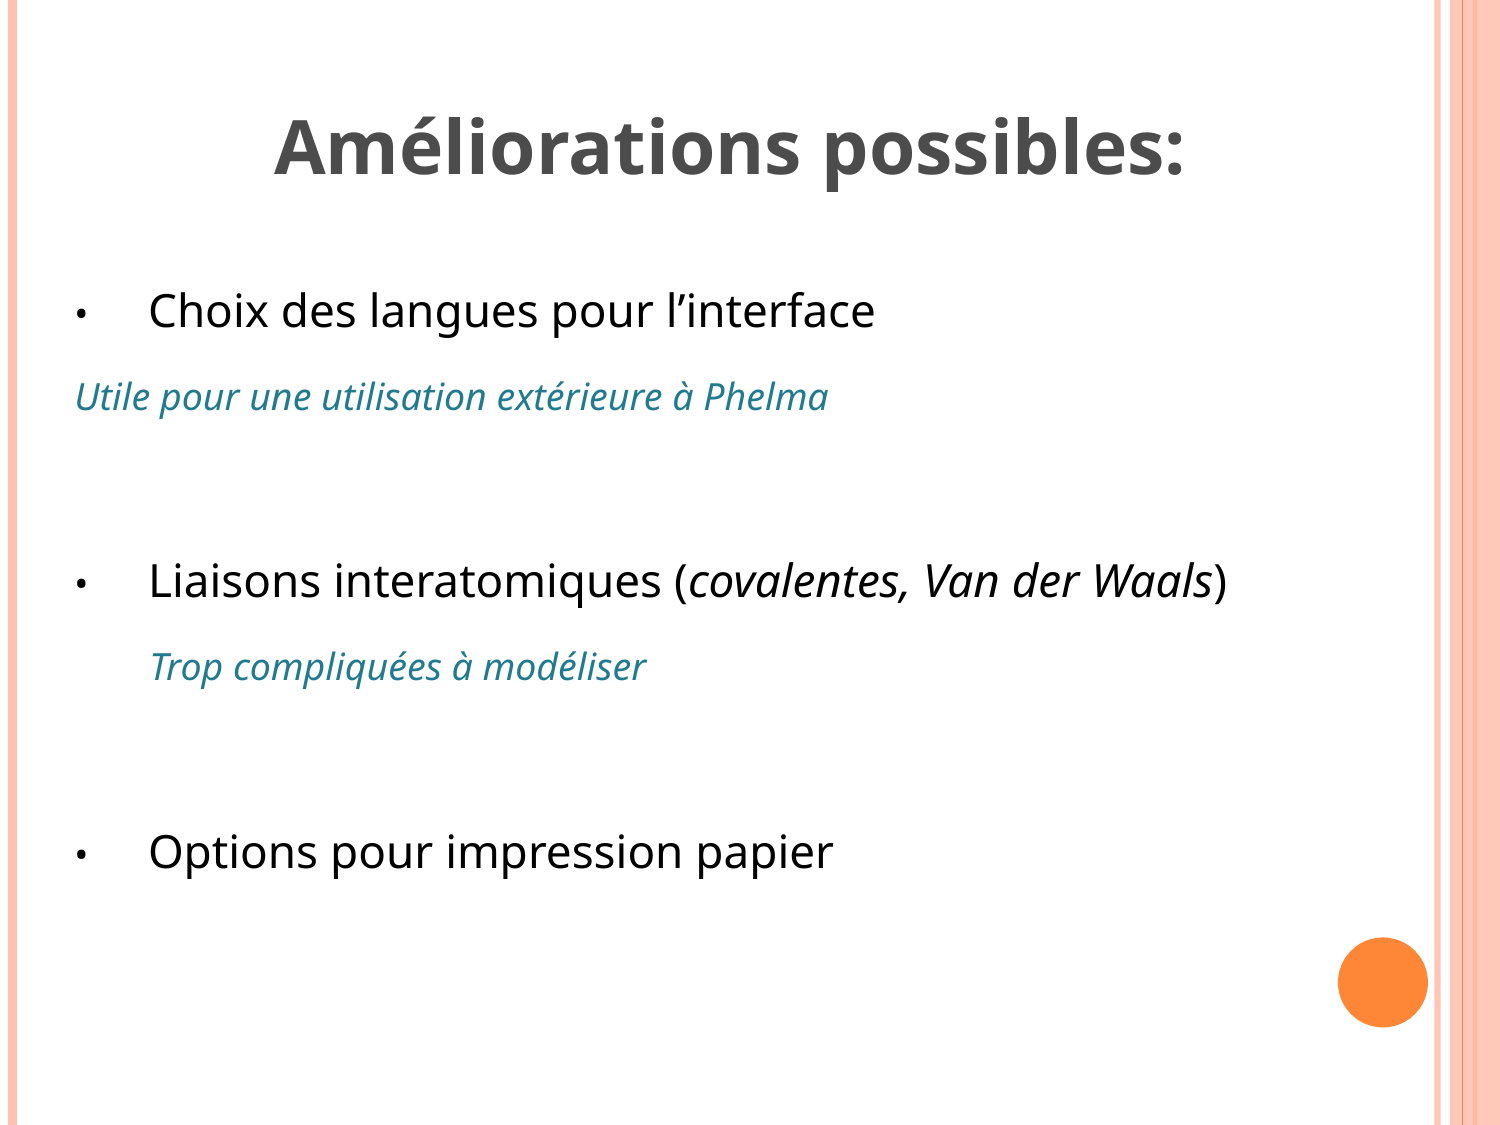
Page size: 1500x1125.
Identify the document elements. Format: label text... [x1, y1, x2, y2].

title Améliorations possibles: [118, 59, 1344, 232]
list • Choix des langues pour l’interface Utile pour une utilisation extérieure à Phelma • Liaisons interatomiques (covalentes, Van der Waals) Trop compliquées à modéliser • Options pour impression papier [74, 278, 1300, 1063]
